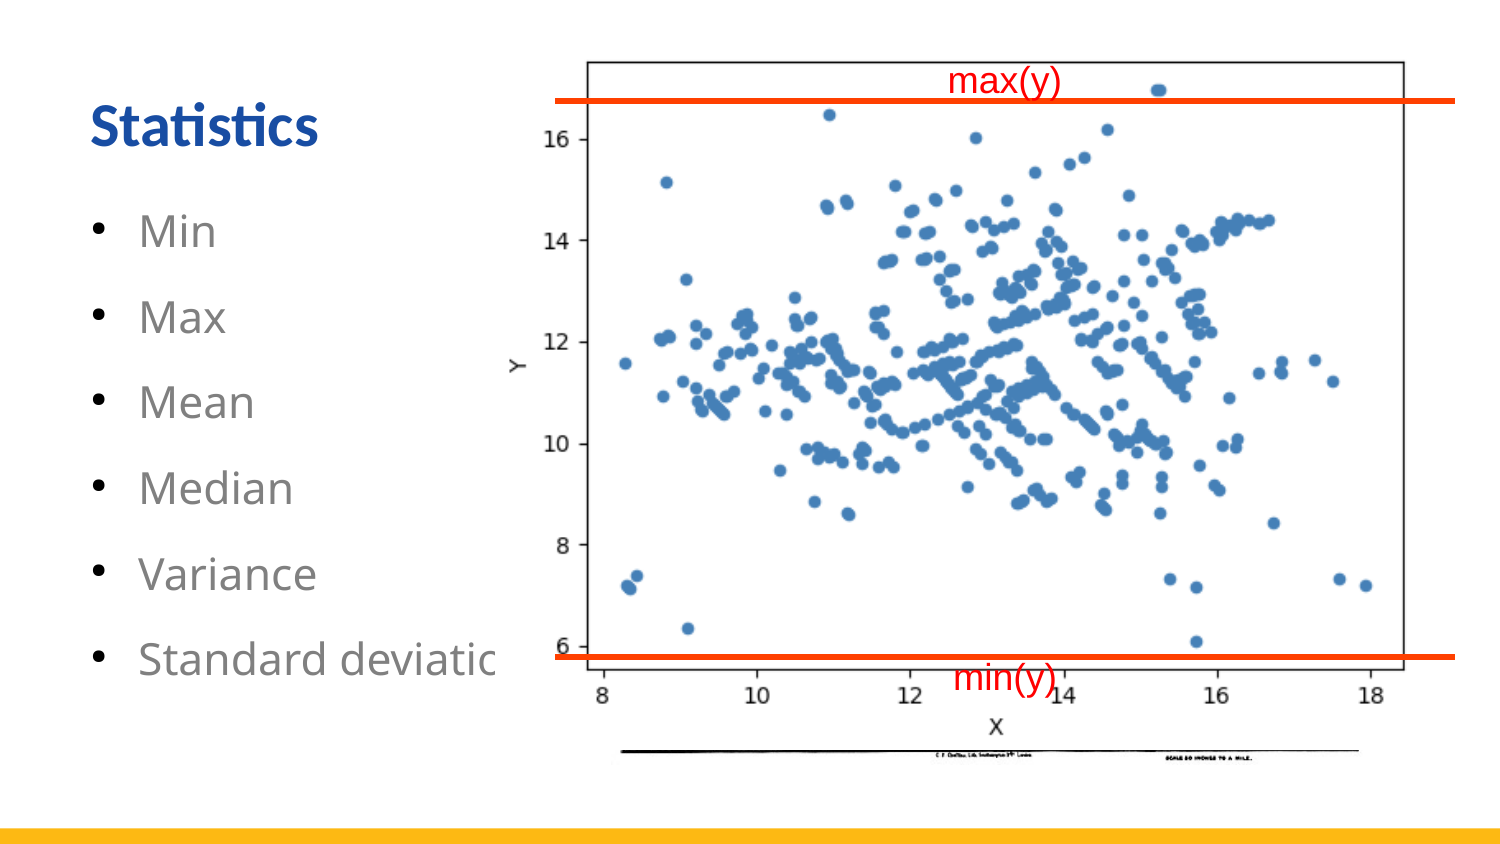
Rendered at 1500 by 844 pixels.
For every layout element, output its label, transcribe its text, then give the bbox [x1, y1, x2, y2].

picture [495, 29, 1456, 766]
list Min Max Mean Median Variance Standard deviation [75, 197, 495, 687]
title Statistics [75, 0, 1425, 197]
